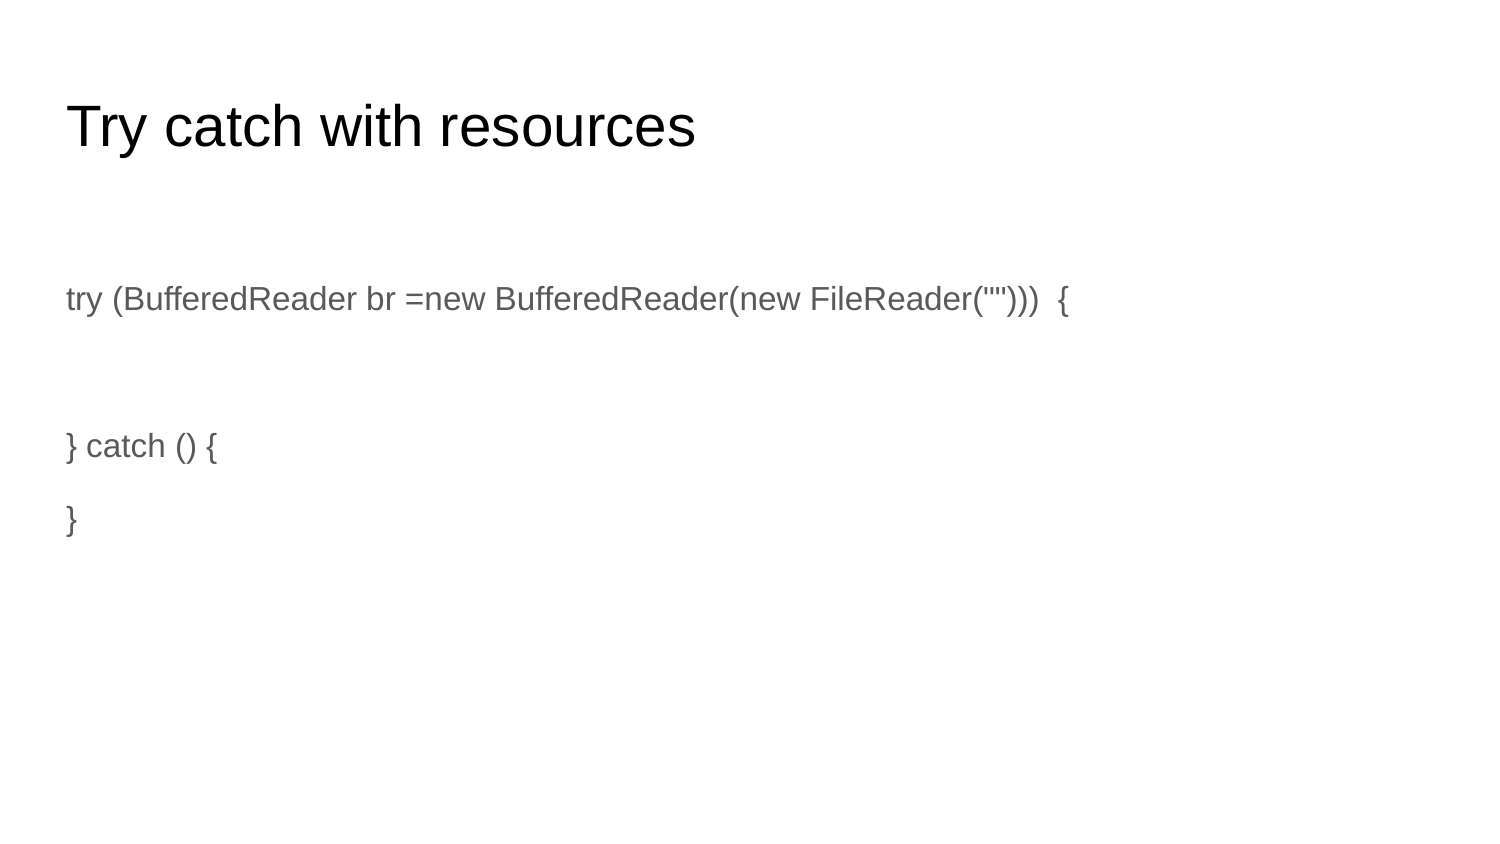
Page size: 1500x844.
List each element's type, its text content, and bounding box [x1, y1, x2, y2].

list try (BufferedReader br =new BufferedReader(new FileReader(""))) { } catch () { } [51, 189, 1449, 750]
title Try catch with resources [51, 72, 1449, 167]
